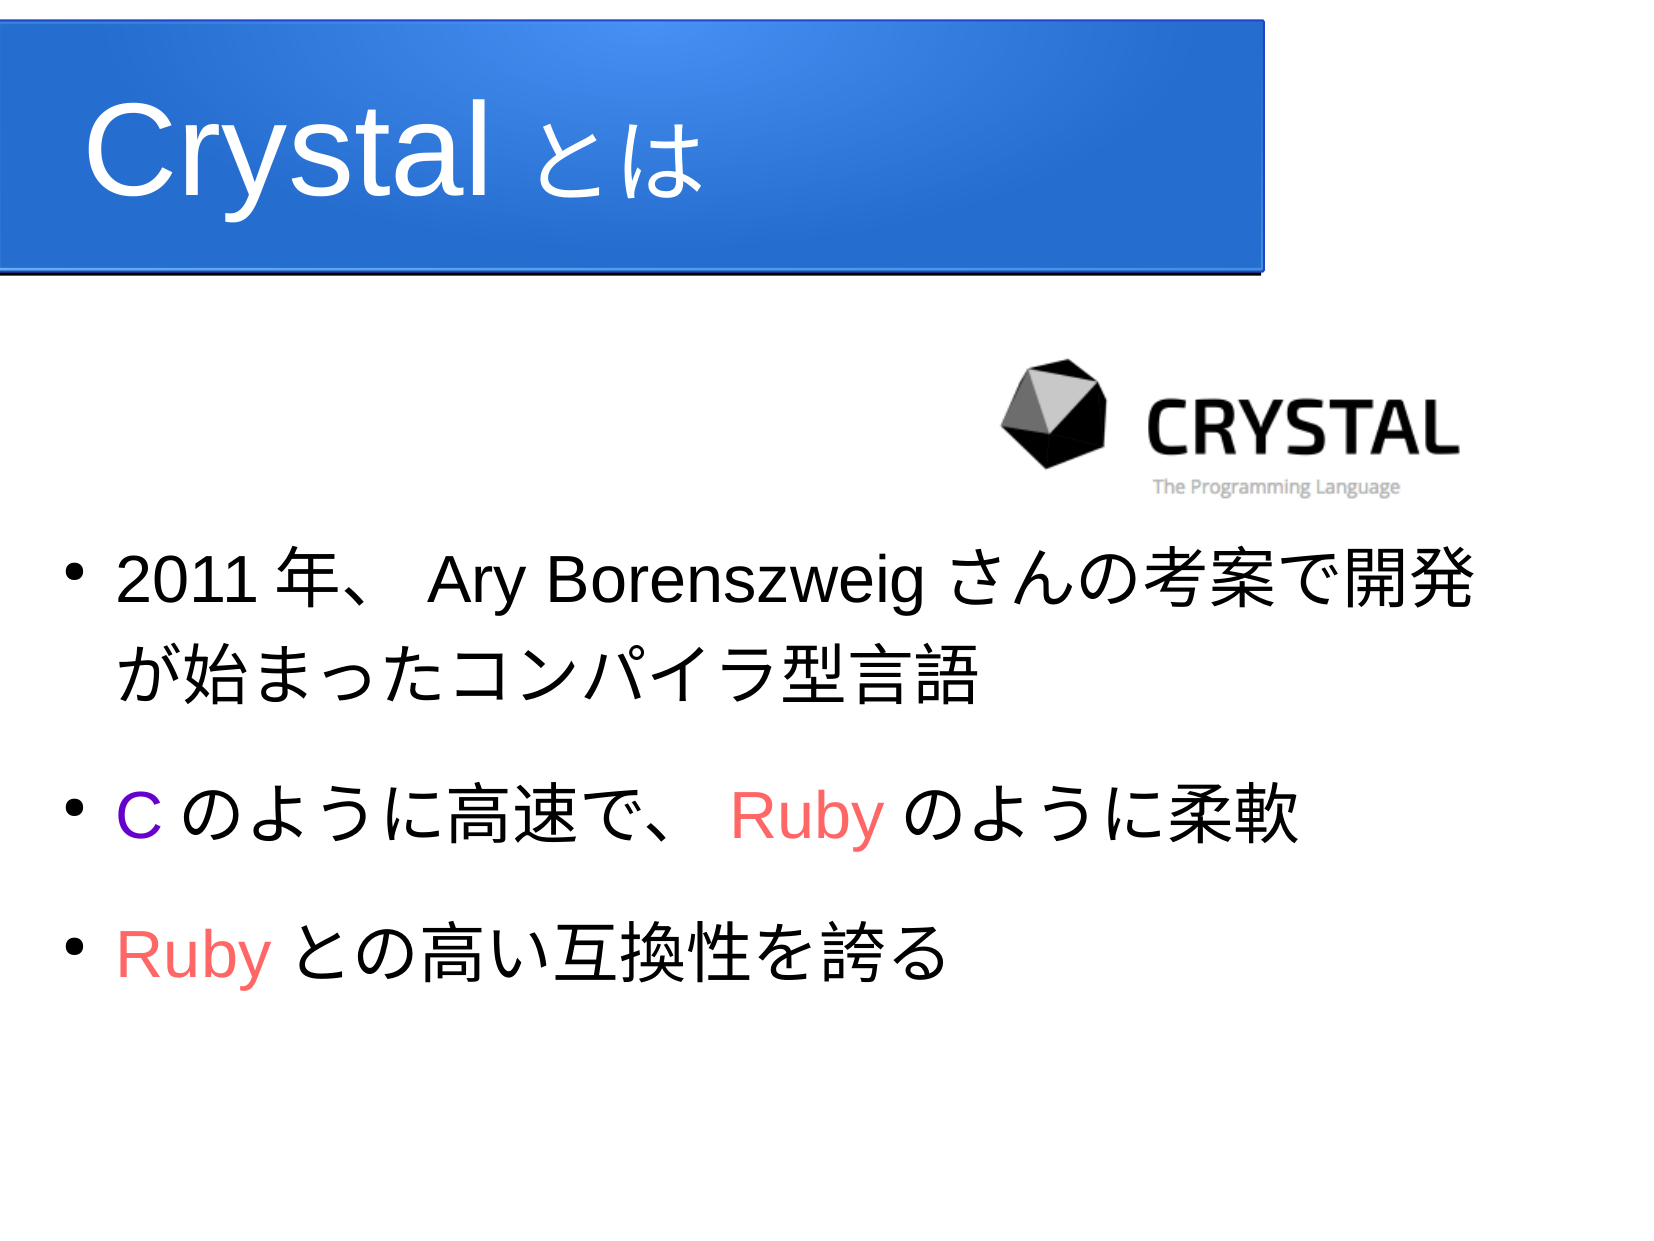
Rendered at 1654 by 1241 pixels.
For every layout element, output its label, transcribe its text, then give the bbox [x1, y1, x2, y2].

list 2011年、Ary Borenszweigさんの考案で開発が始まったコンパイラ型言語 Cのように高速で、Rubyのように柔軟 Rubyとの高い互換性を誇る [45, 525, 1534, 1241]
title Crystalとは [82, 47, 1235, 252]
picture [917, 284, 1654, 660]
